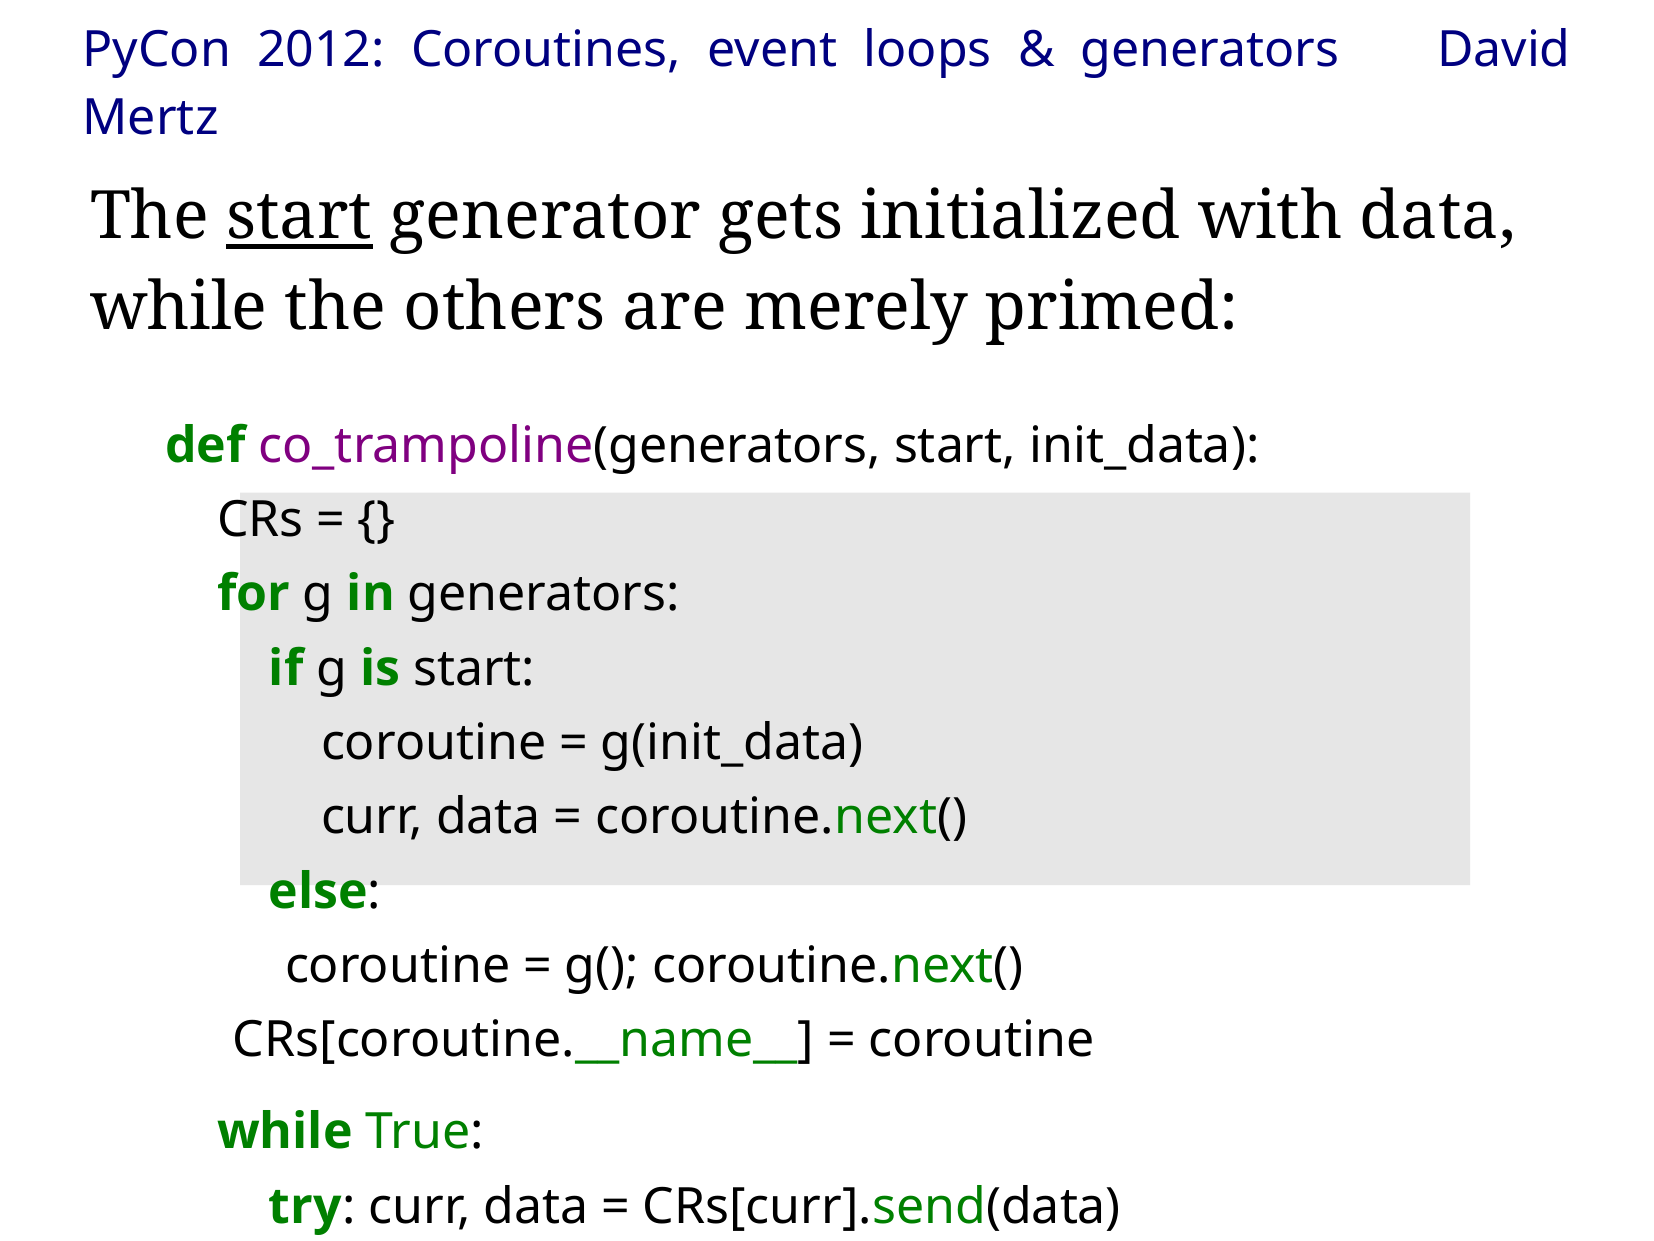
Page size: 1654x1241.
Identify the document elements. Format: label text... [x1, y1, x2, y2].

title PyCon 2012: Coroutines, event loops & generators David Mertz [82, 49, 1571, 113]
list The start generator gets initialized with data, while the others are merely primed: def co_trampoline(generators, start, init_data): CRs = {} for g in generators: if g is start: coroutine = g(init_data) curr, data = coroutine.next() else: coroutine = g(); coroutine.next() CRs[coroutine.__name__] = coroutine while True: try: curr, data = CRs[curr].send(data) except StopIteration: break [90, 167, 1561, 1120]
